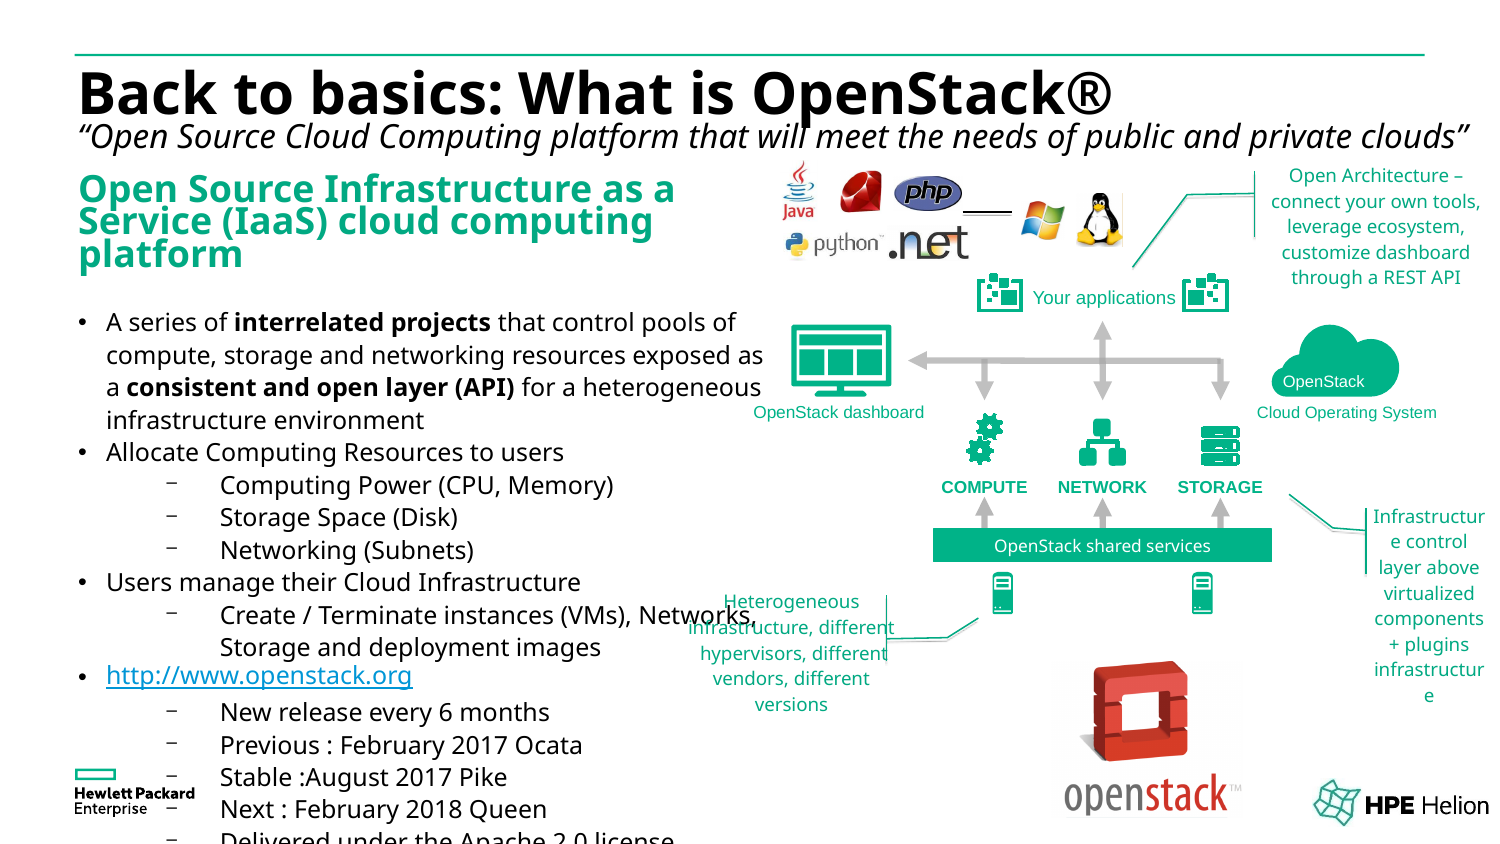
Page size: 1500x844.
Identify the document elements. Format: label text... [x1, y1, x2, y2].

text_box STORAGE [1162, 469, 1278, 505]
picture [840, 170, 882, 214]
text_box Open Architecture – connect your own tools, leverage ecosystem, customize dashboard through a REST API [1240, 155, 1500, 264]
picture [783, 229, 886, 261]
picture [1051, 661, 1243, 818]
text_box Infrastructure control layer above virtualized components + plugins infrastructure [1358, 496, 1500, 676]
text_box COMPUTE [926, 469, 1043, 505]
text_box Cloud Operating System [1242, 394, 1459, 429]
picture [780, 160, 818, 222]
text_box Your applications [1017, 278, 1191, 316]
text_box Open Source Infrastructure as a Service (IaaS) cloud computing platform A series of interrelated projects that control pools of compute, storage and networking resources exposed as a consistent and open layer (API) for a heterogeneous infrastructure environment Allocate Computing Resources to users Computing Power (CPU, Memory) Storage Space (Disk) Networking (Subnets) Users manage their Cloud Infrastructure Create / Terminate instances (VMs), Networks, Storage and deployment images http://www.openstack.org New release every 6 months Previous : February 2017 Ocata Stable :August 2017 Pike Next : February 2018 Queen Delivered under the Apache 2.0 license [78, 177, 781, 804]
title Back to basics: What is OpenStack® [77, 56, 1410, 127]
text_box OpenStack shared services [933, 529, 1272, 562]
text_box NETWORK [1043, 469, 1162, 505]
text_box OpenStack dashboard [738, 394, 939, 430]
picture [1312, 778, 1489, 827]
text_box OpenStack [1271, 324, 1400, 394]
picture [1021, 201, 1065, 240]
picture [1076, 193, 1123, 247]
picture [887, 225, 970, 261]
subtitle “Open Source Cloud Computing platform that will meet the needs of public and private clouds” [77, 115, 1489, 162]
picture [893, 176, 963, 211]
text_box Heterogeneous infrastructure, different hypervisors, different vendors, different versions [673, 581, 910, 691]
